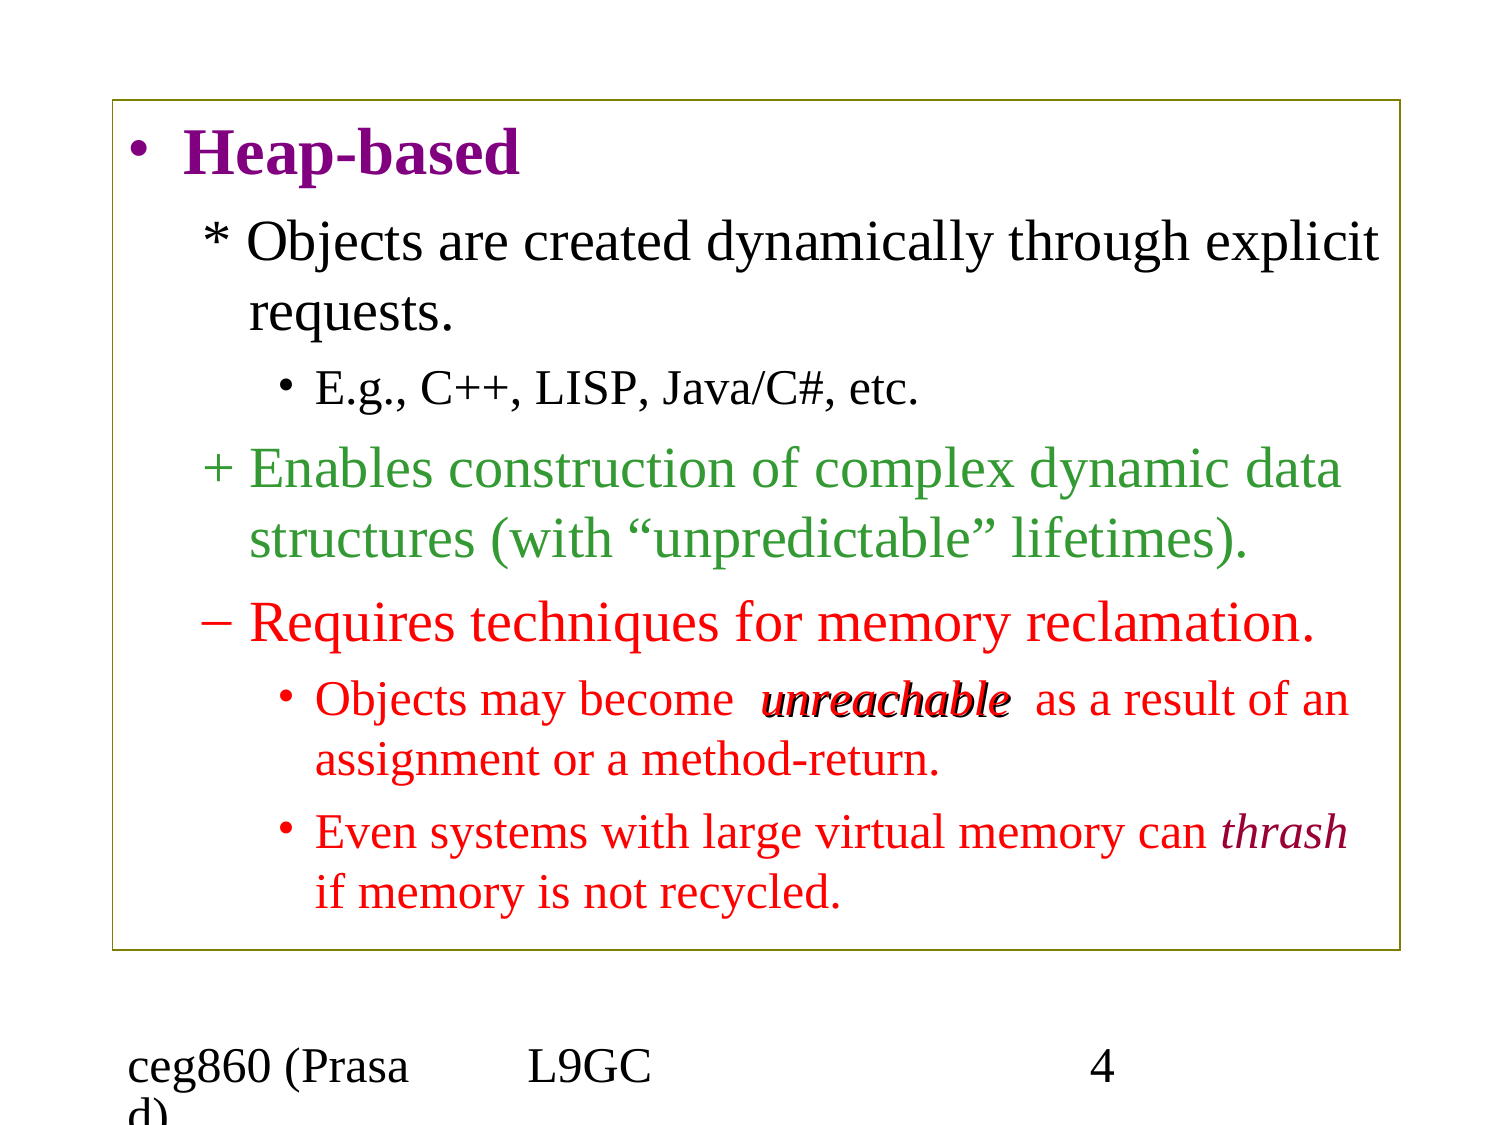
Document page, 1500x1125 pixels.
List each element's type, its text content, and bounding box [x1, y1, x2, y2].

list Heap-based * Objects are created dynamically through explicit requests. E.g., C++, LISP, Java/C#, etc. + Enables construction of complex dynamic data structures (with “unpredictable” lifetimes). Requires techniques for memory reclamation. Objects may become unreachable as a result of an assignment or a method-return. Even systems with large virtual memory can thrash if memory is not recycled. [112, 99, 1401, 951]
